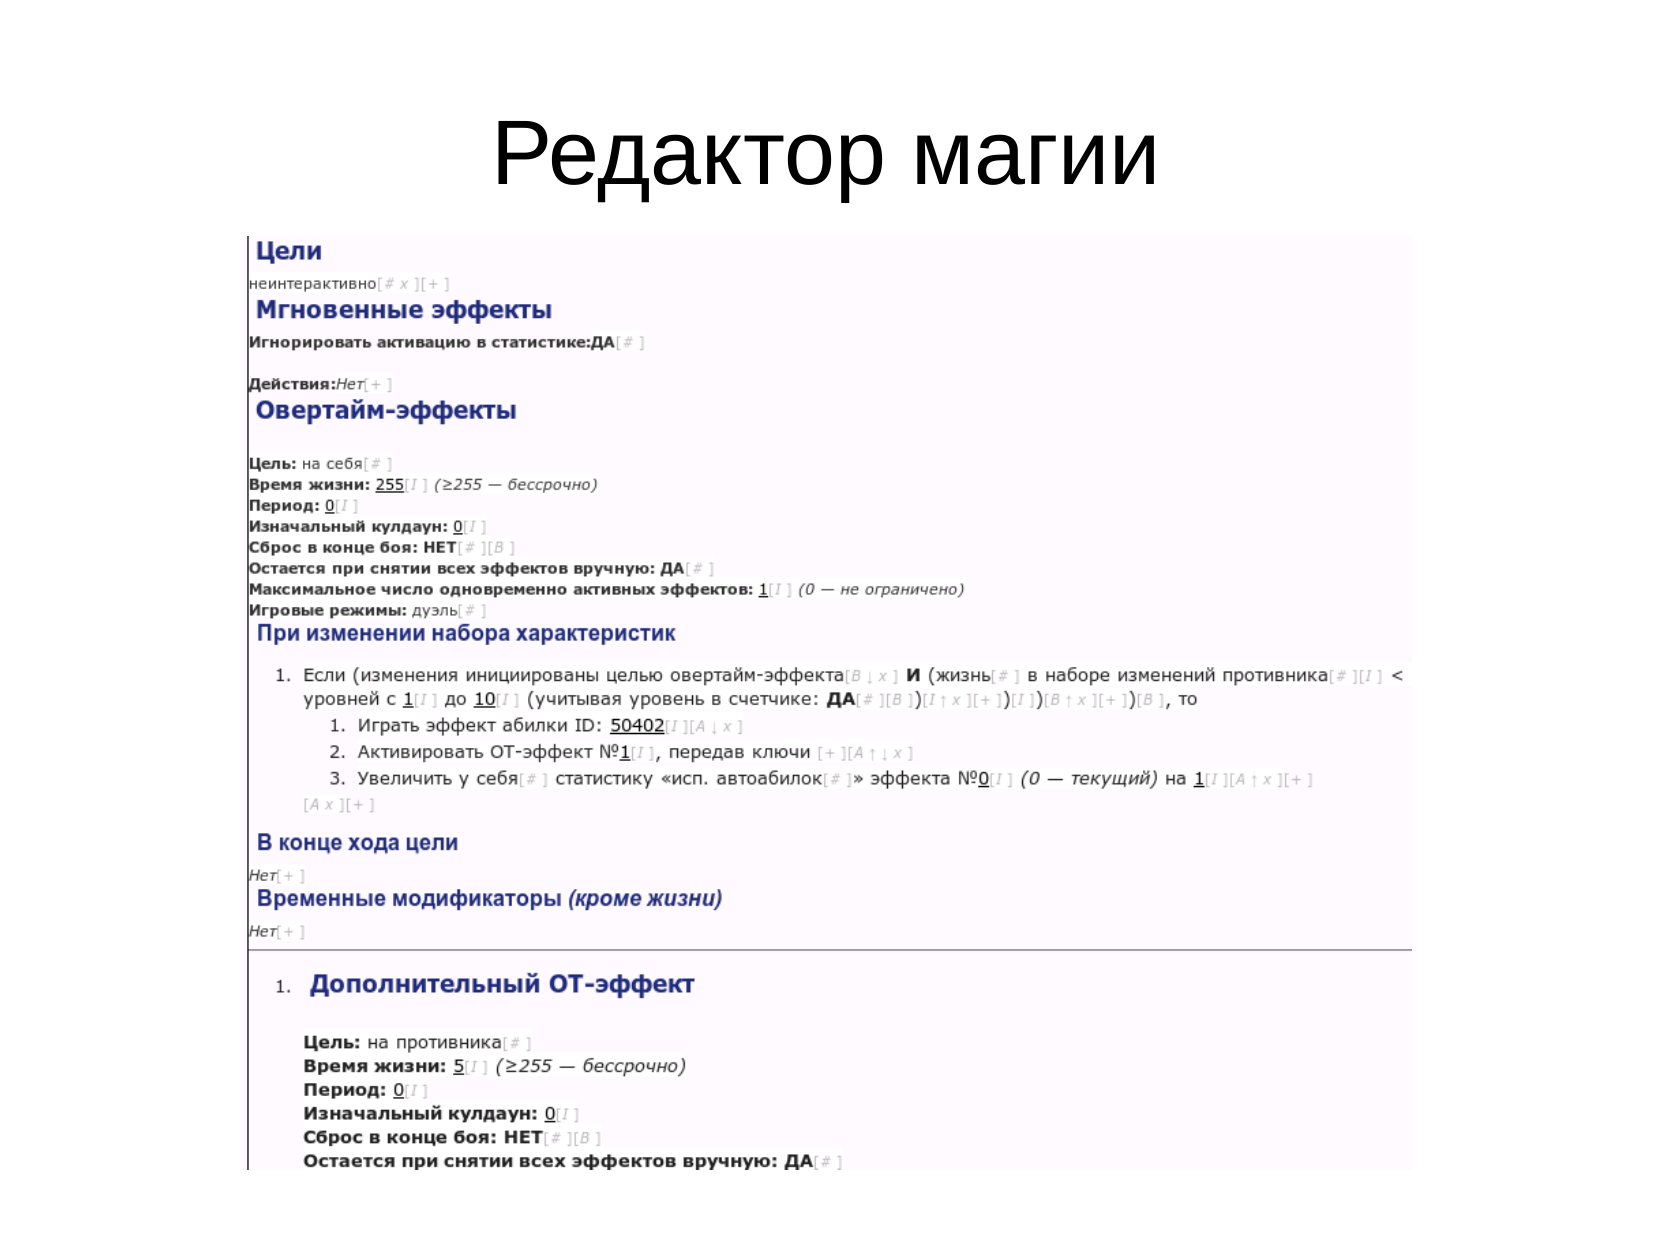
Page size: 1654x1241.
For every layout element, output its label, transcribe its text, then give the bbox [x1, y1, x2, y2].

title Редактор магии [82, 49, 1571, 257]
picture [242, 236, 1412, 1170]
